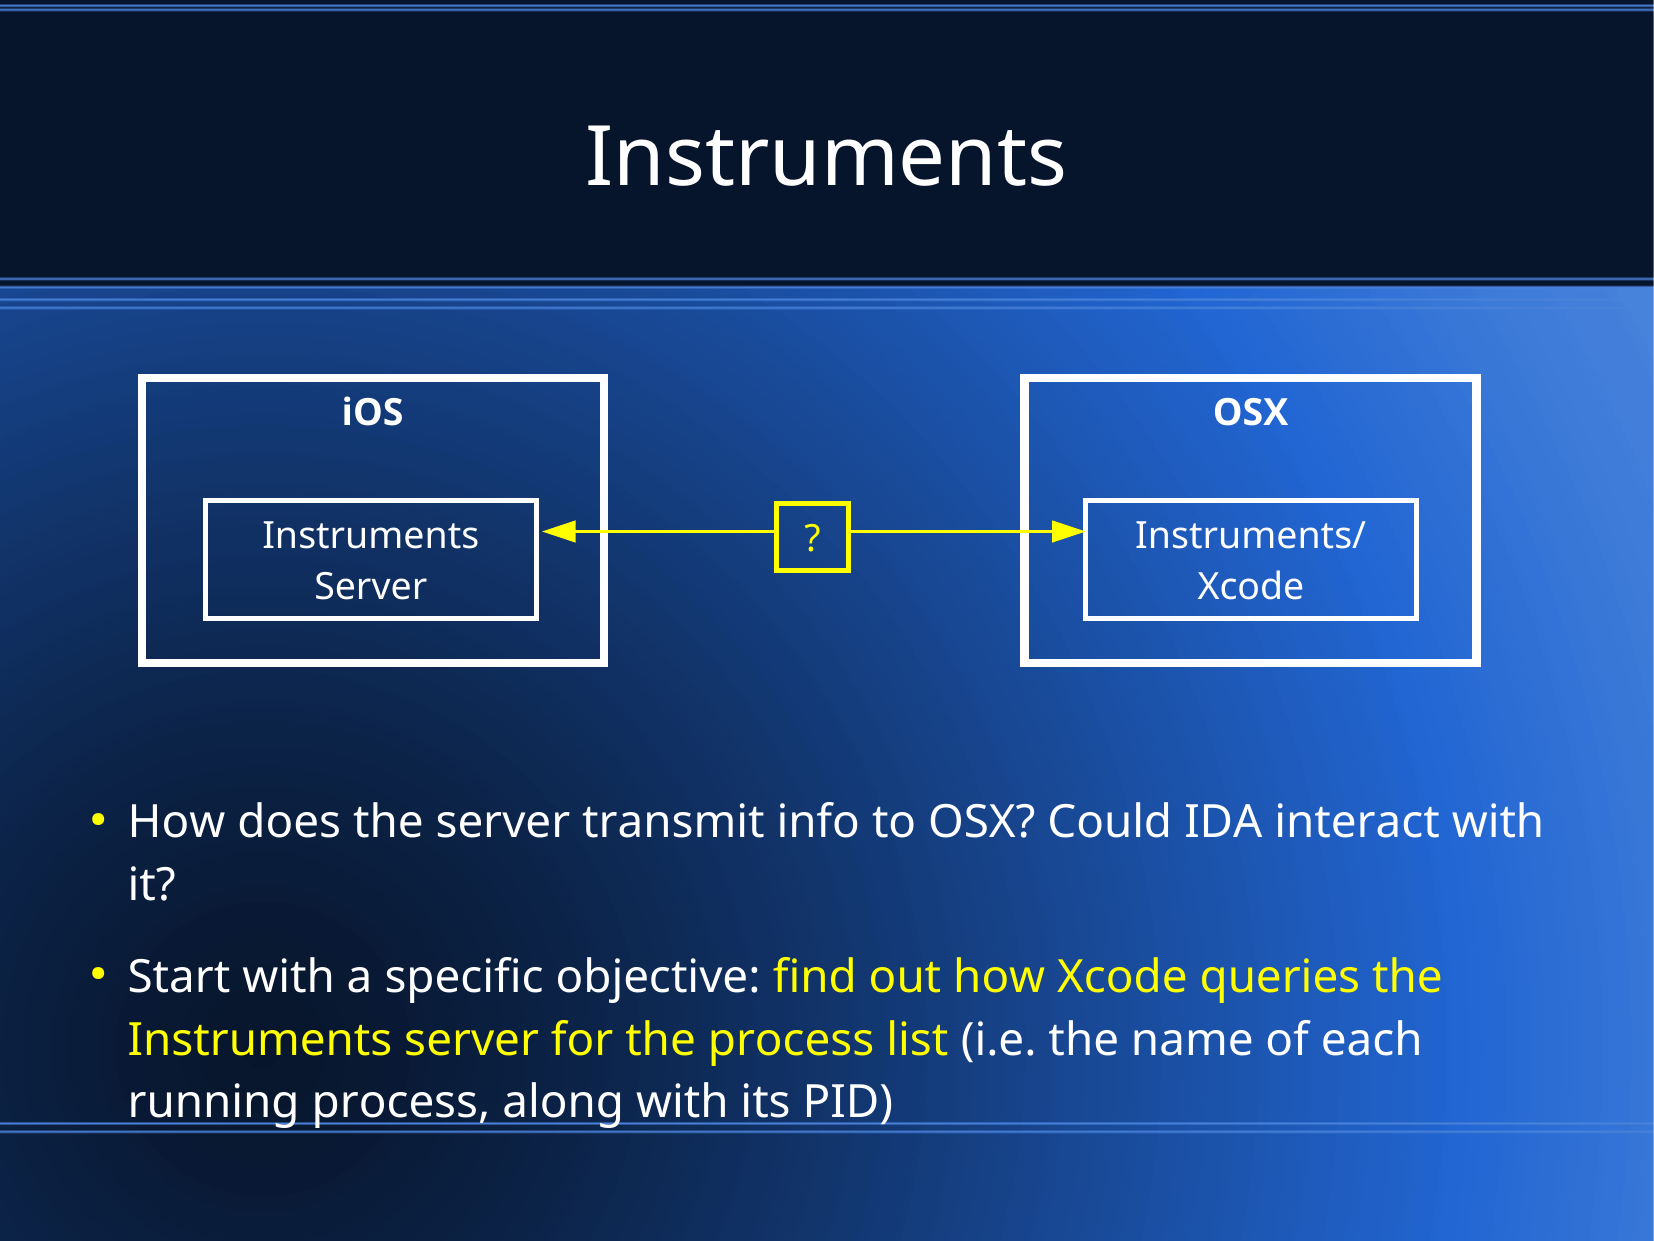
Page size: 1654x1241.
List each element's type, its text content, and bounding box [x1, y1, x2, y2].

table_header ? [779, 506, 846, 568]
table_header Instruments/Xcode [1088, 503, 1414, 616]
title Instruments [82, 49, 1571, 257]
picture [0, 0, 1654, 1241]
table_header Instruments Server [208, 503, 534, 616]
table_header OSX [1029, 382, 1472, 659]
table_header iOS [146, 382, 600, 659]
list How does the server transmit info to OSX? Could IDA interact with it? Start with a specific objective: find out how Xcode queries the Instruments server for the process list (i.e. the name of each running process, along with its PID) [82, 696, 1571, 1087]
